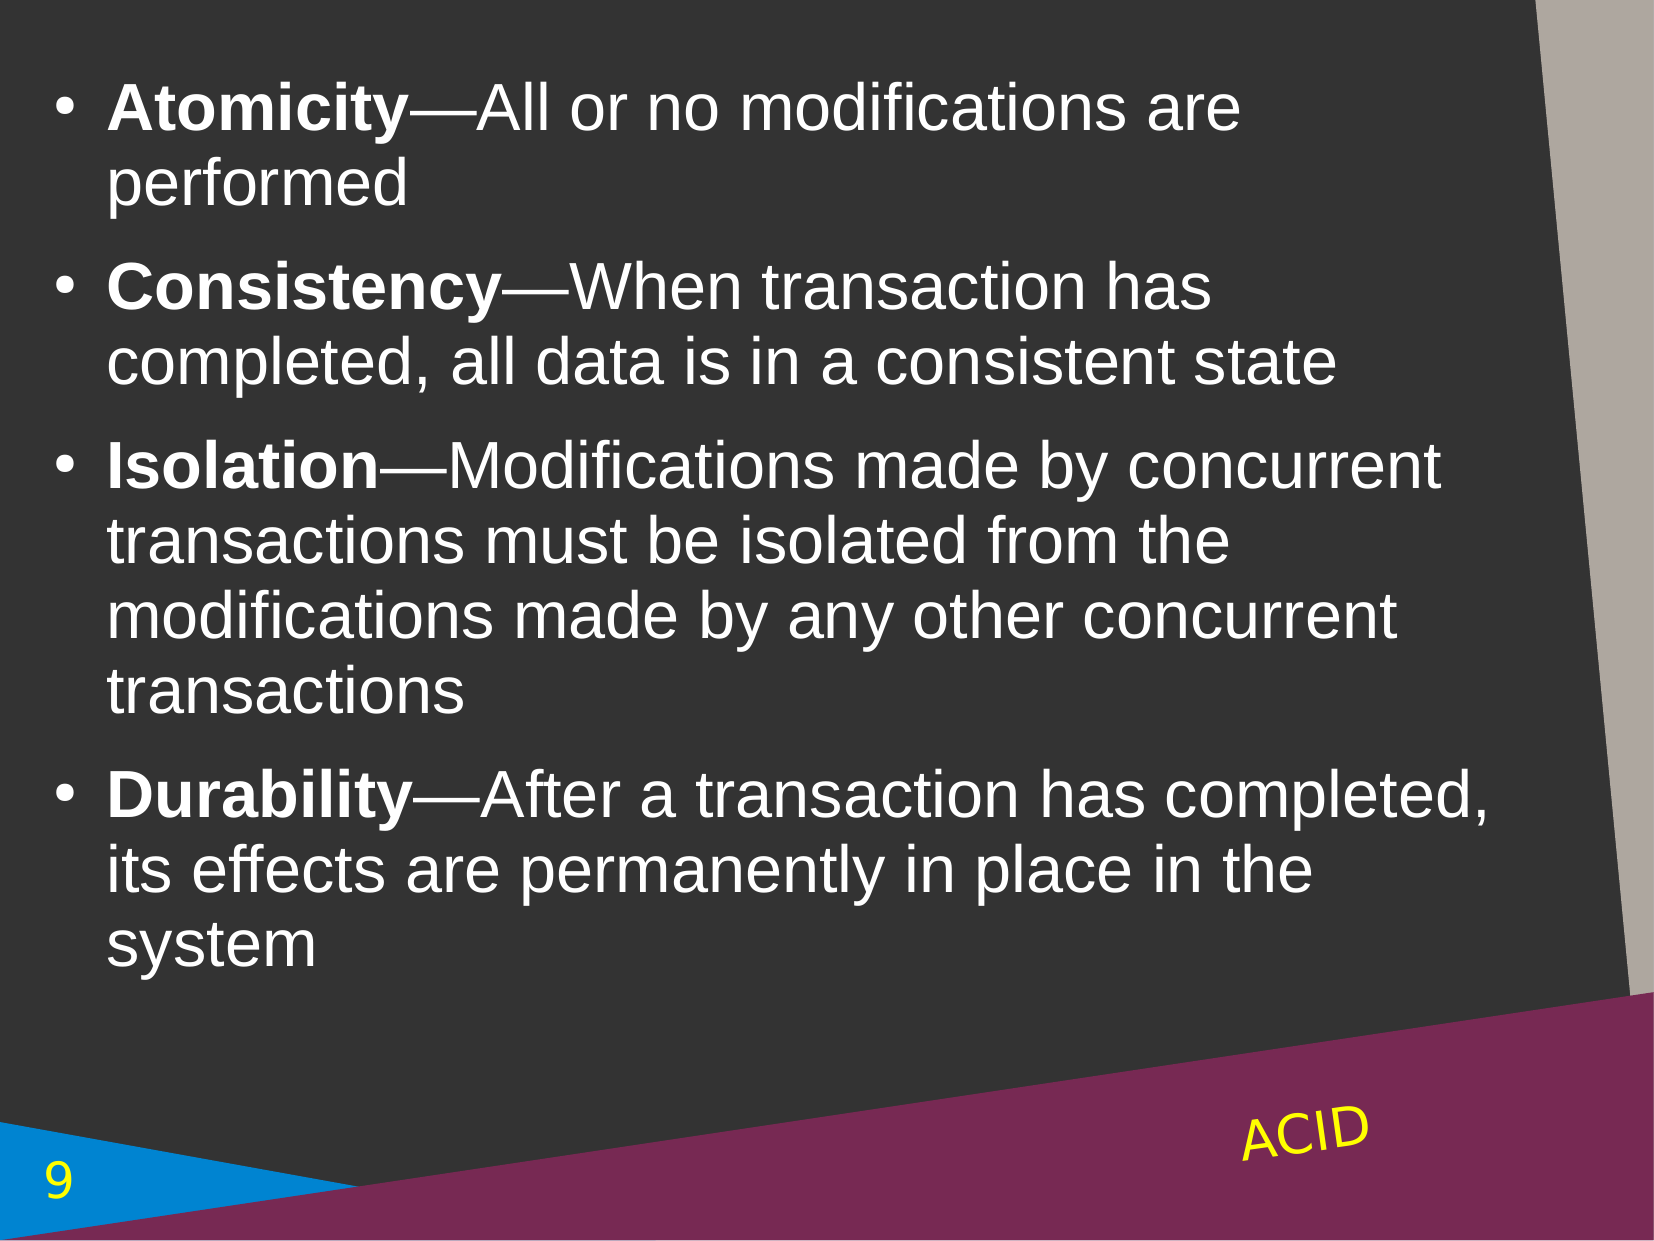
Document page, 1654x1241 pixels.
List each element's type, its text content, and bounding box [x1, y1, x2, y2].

list Atomicity—All or no modifications are performed Consistency—When transaction has completed, all data is in a consistent state Isolation—Modifications made by concurrent transactions must be isolated from the modifications made by any other concurrent transactions Durability—After a transaction has completed, its effects are permanently in place in the system [35, 59, 1524, 993]
title ACID [956, 995, 1654, 1241]
